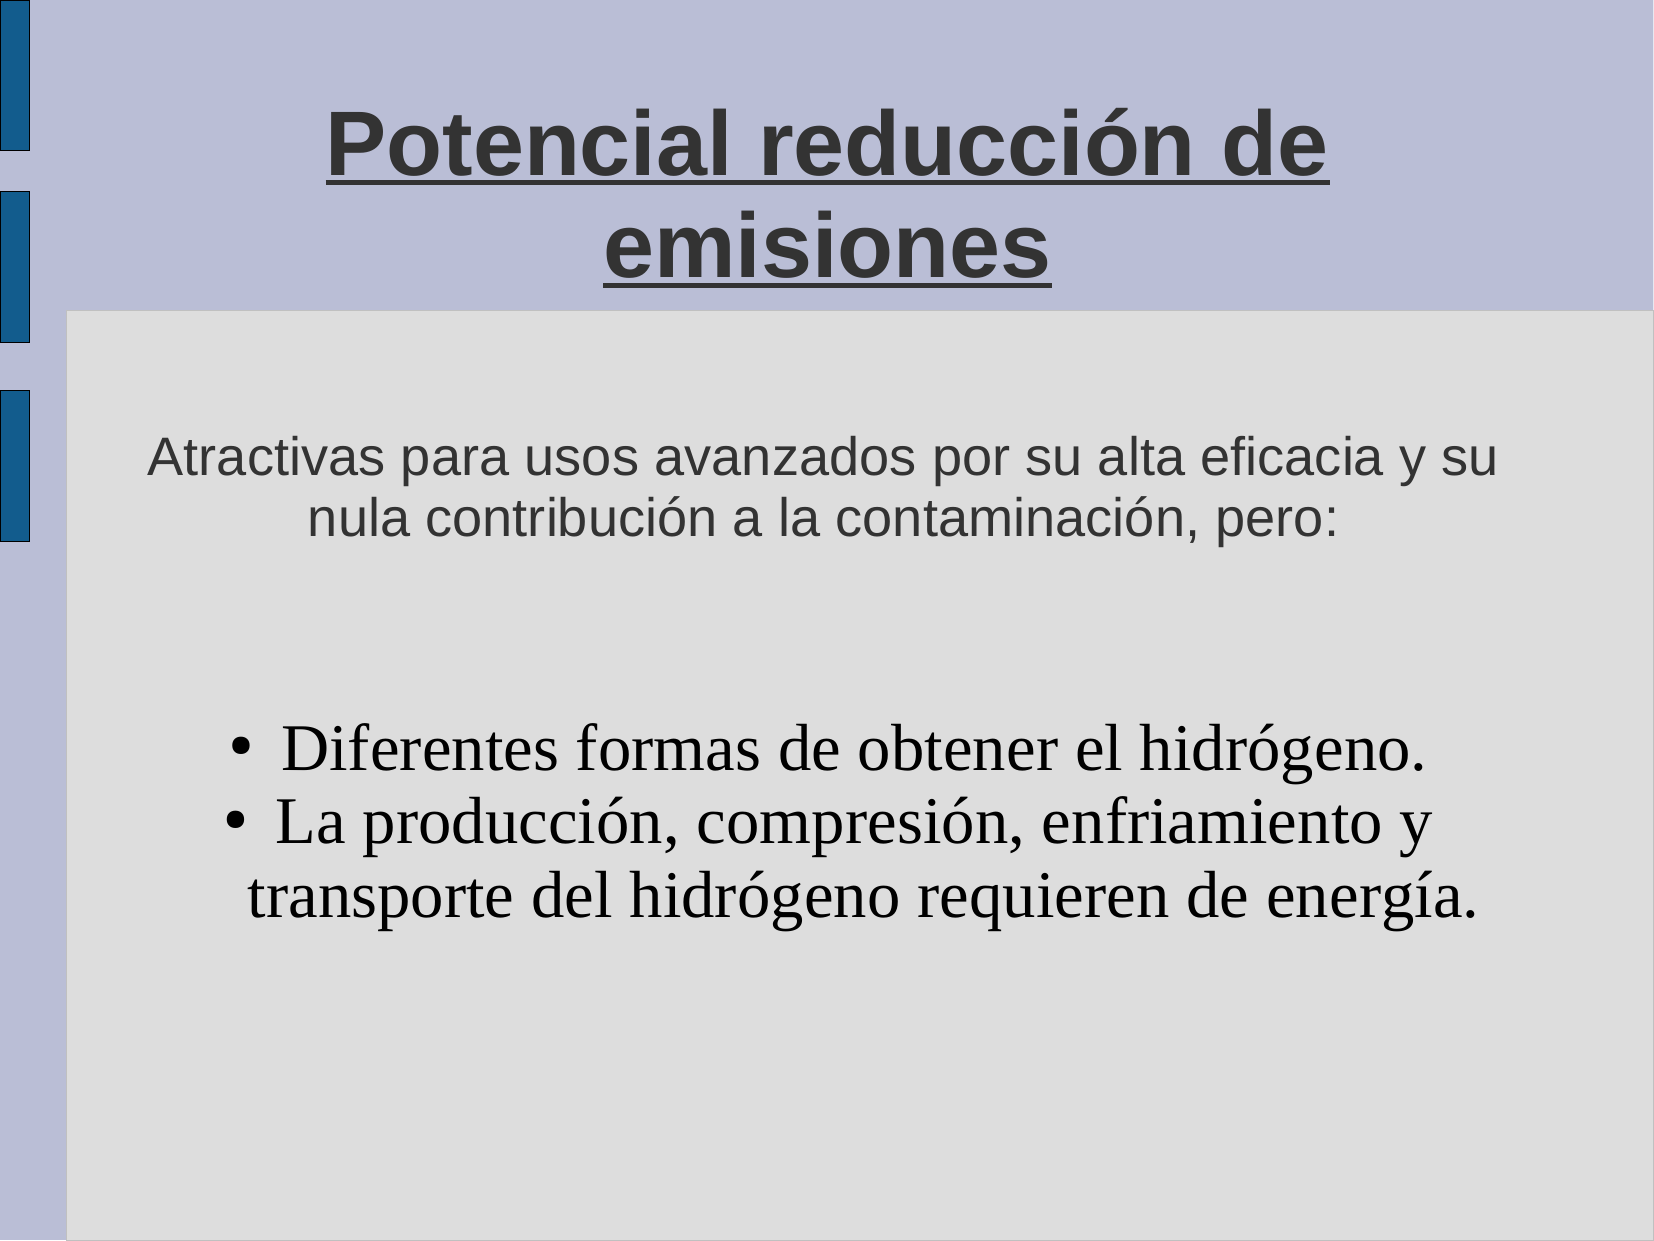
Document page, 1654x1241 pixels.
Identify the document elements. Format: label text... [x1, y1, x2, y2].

subtitle Diferentes formas de obtener el hidrógeno. La producción, compresión, enfriamiento y transporte del hidrógeno requieren de energía. [123, 620, 1536, 1097]
title Potencial reducción de emisiones [121, 76, 1534, 313]
title Atractivas para usos avanzados por su alta eficacia y su nula contribución a la contaminación, pero: [118, 383, 1531, 591]
